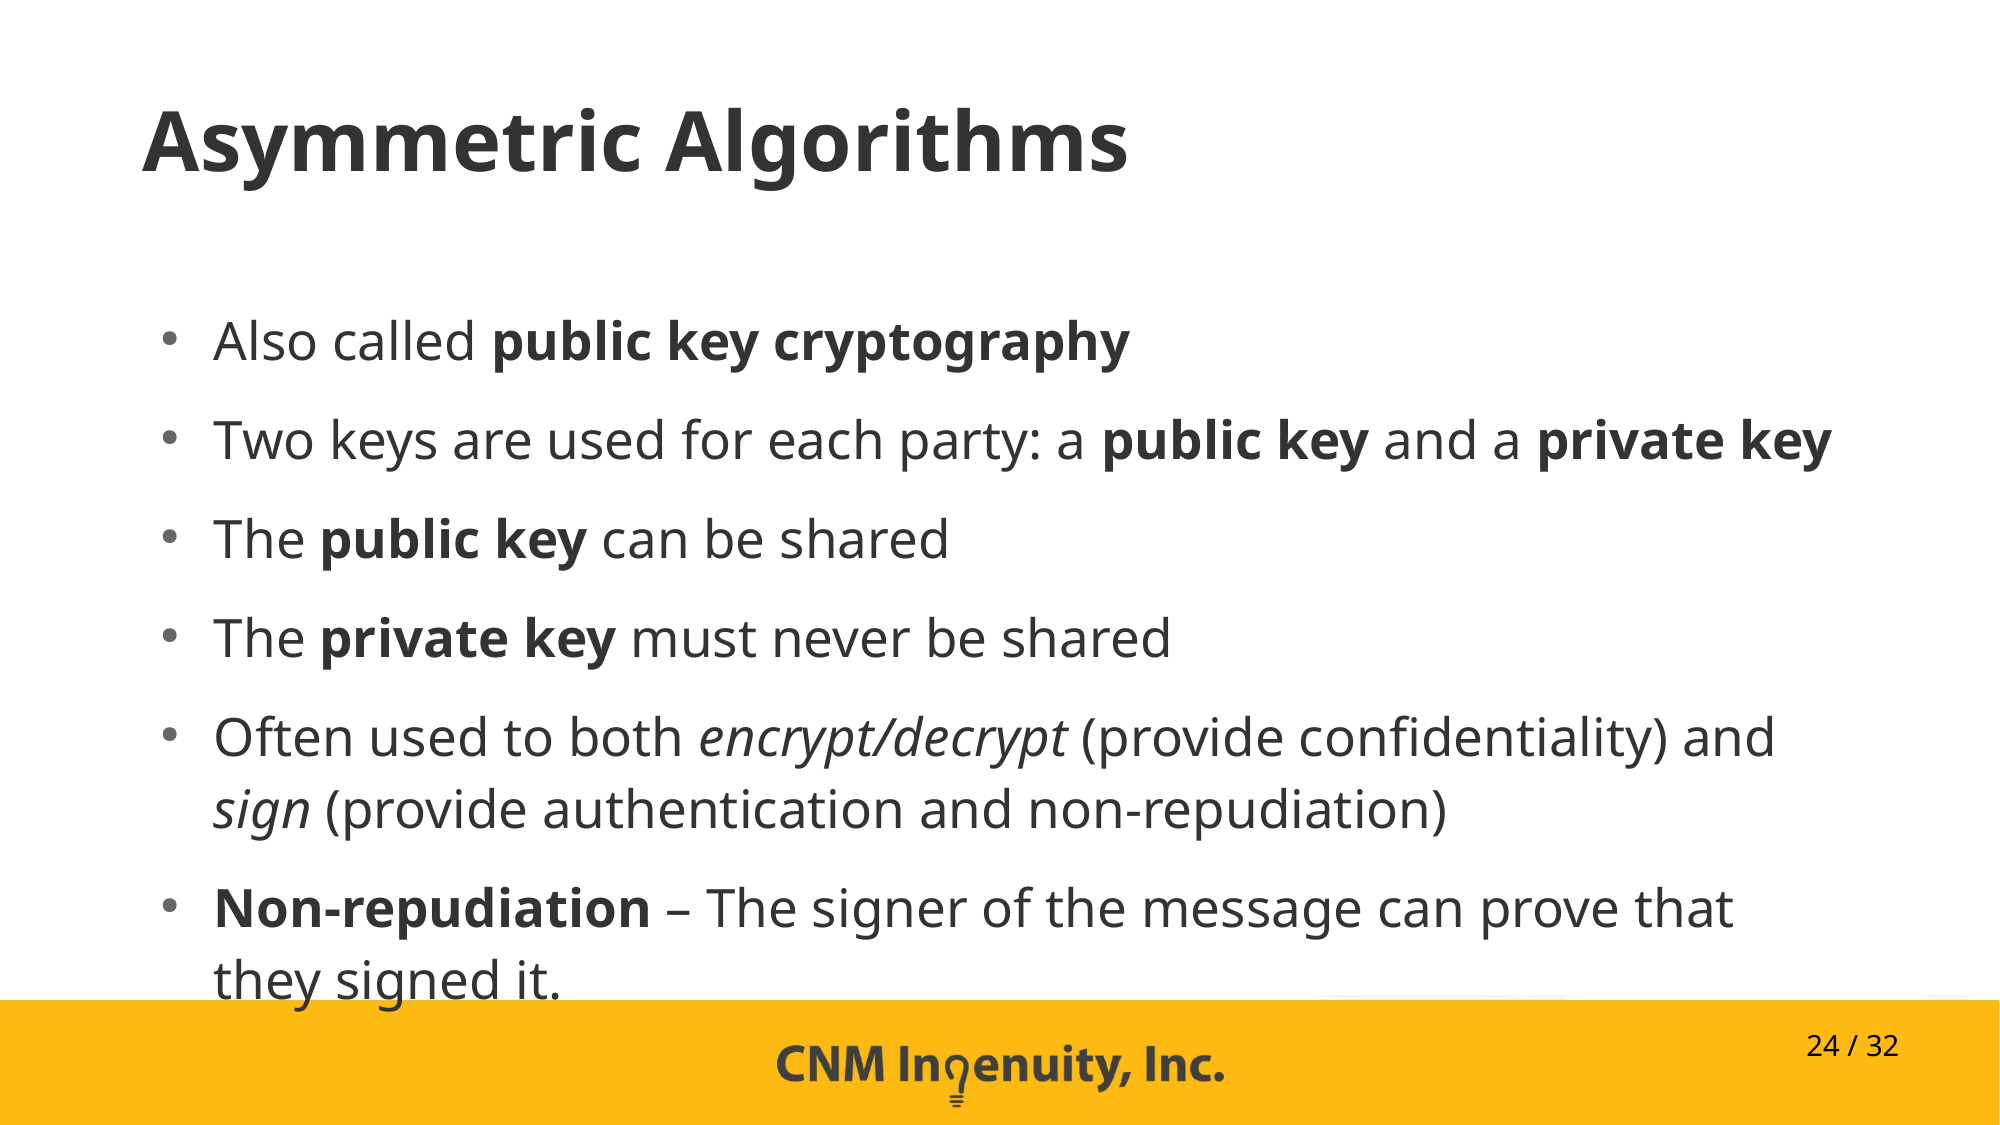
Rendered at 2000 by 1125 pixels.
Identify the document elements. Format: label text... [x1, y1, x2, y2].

list Also called public key cryptography Two keys are used for each party: a public key and a private key The public key can be shared The private key must never be shared Often used to both encrypt/decrypt (provide confidentiality) and sign (provide authentication and non-repudiation) Non-repudiation – The signer of the message can prove that they signed it. [142, 303, 1857, 957]
title Asymmetric Algorithms [142, 44, 1900, 233]
